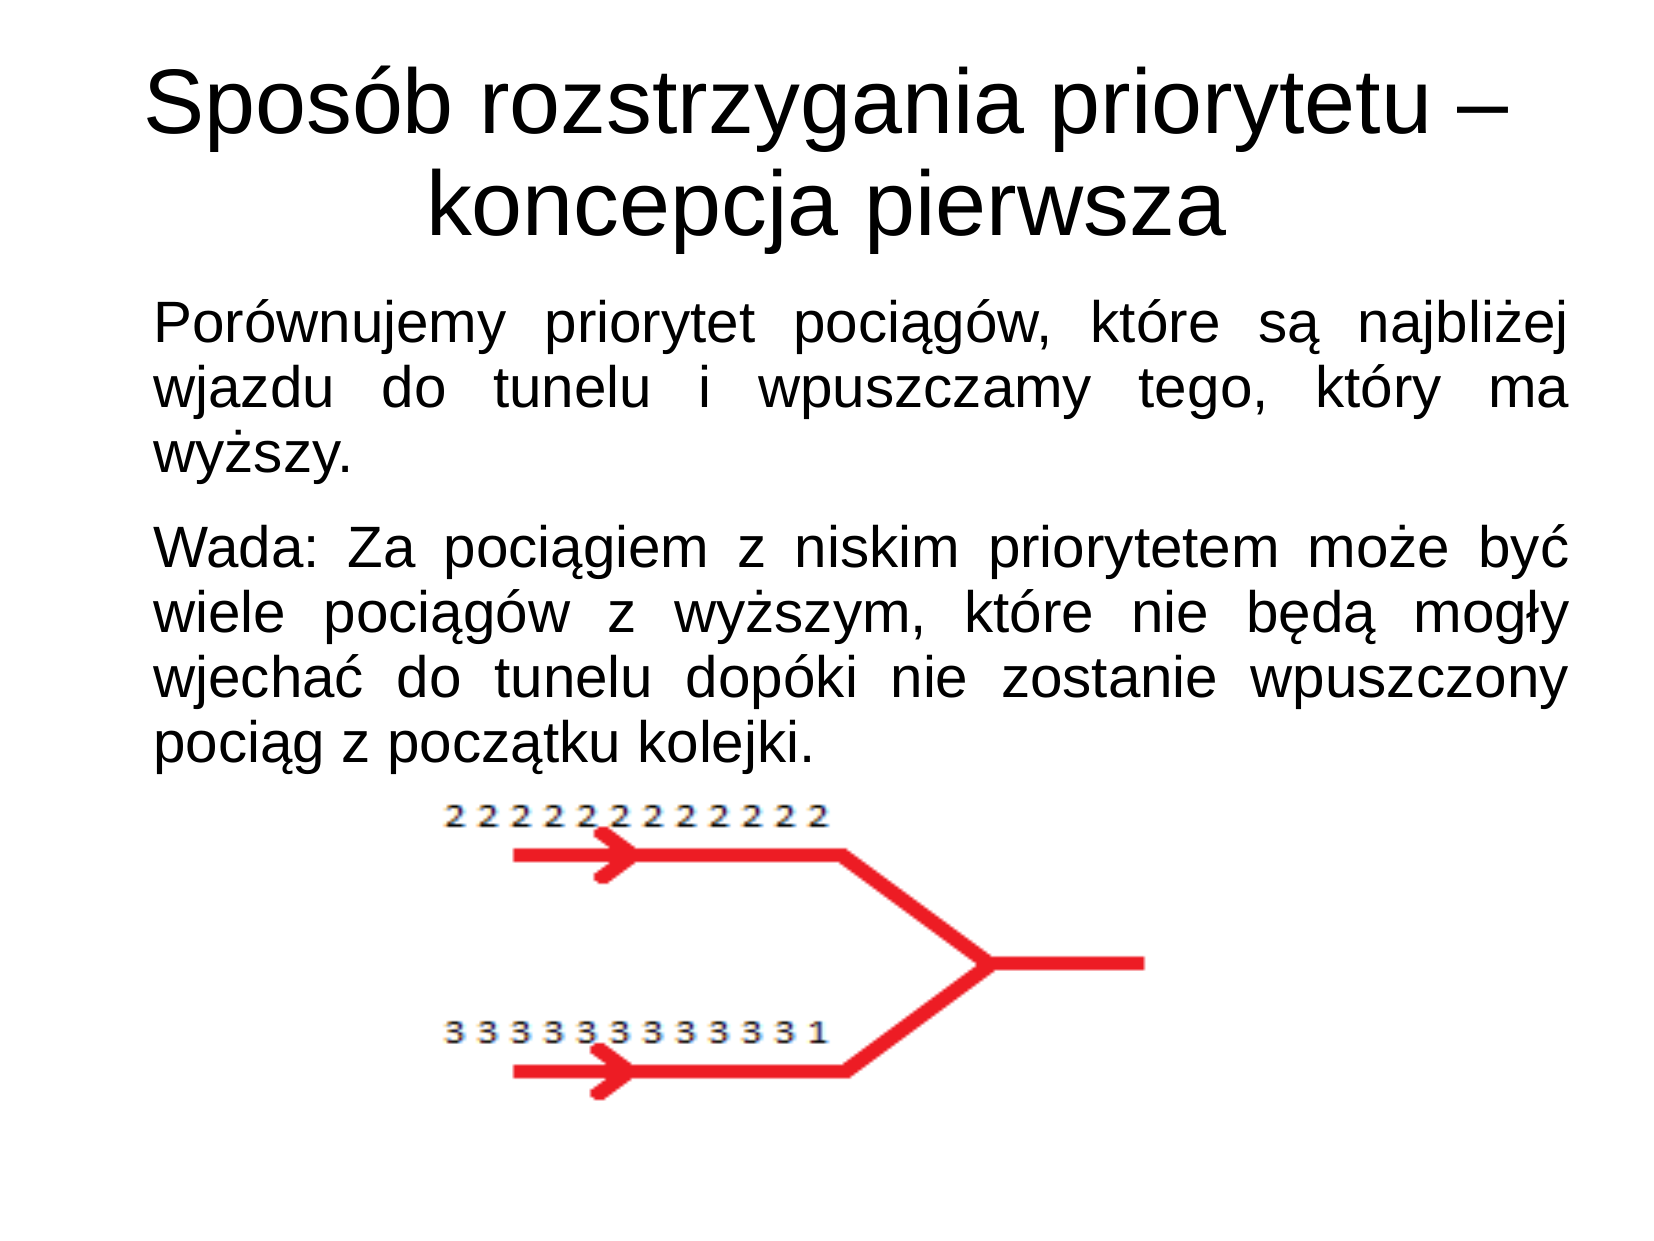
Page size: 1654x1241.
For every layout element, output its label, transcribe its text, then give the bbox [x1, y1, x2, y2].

picture [401, 779, 1164, 1117]
list Porównujemy priorytet pociągów, które są najbliżej wjazdu do tunelu i wpuszczamy tego, który ma wyższy. Wada: Za pociągiem z niskim priorytetem może być wiele pociągów z wyższym, które nie będą mogły wjechać do tunelu dopóki nie zostanie wpuszczony pociąg z początku kolejki. [82, 290, 1571, 1109]
title Sposób rozstrzygania priorytetu – koncepcja pierwsza [82, 49, 1571, 257]
